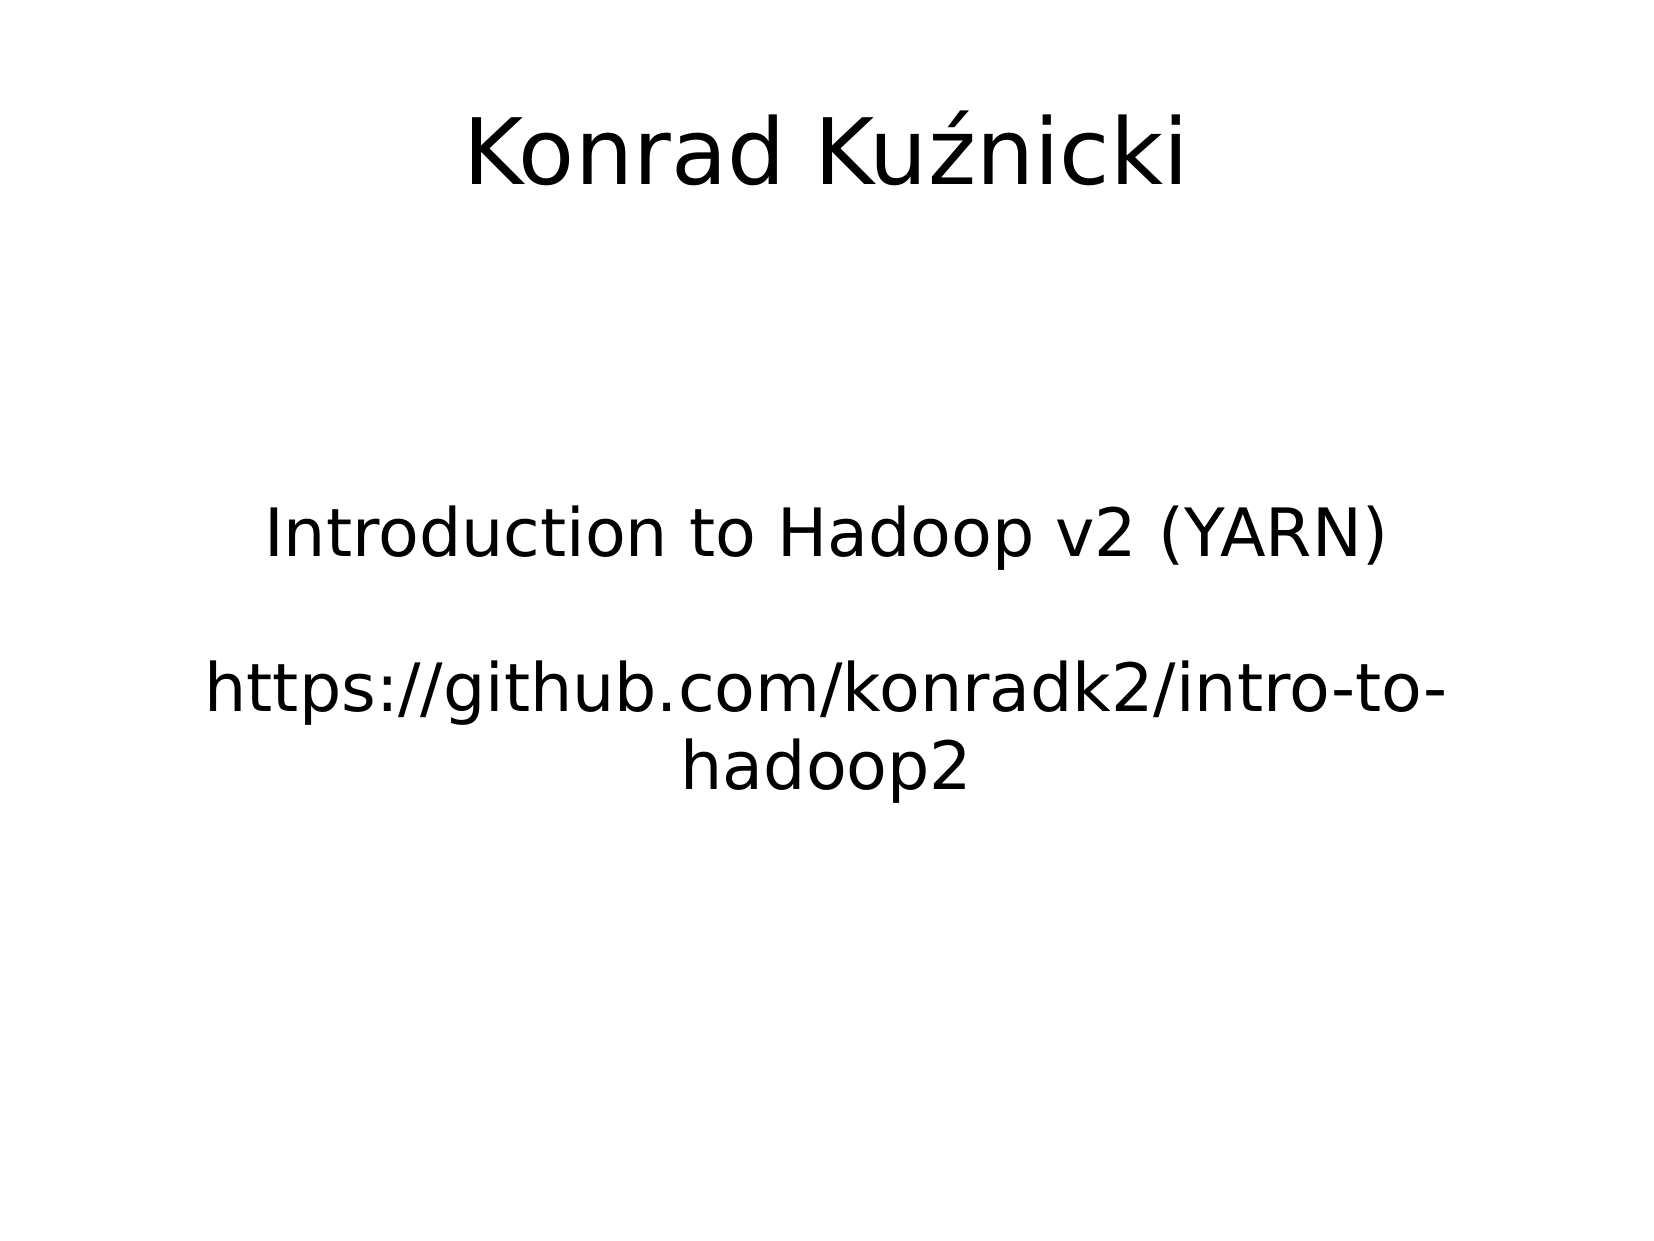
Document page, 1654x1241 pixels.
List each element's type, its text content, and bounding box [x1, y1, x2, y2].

title Konrad Kuźnicki [82, 49, 1571, 257]
subtitle Introduction to Hadoop v2 (YARN) https://github.com/konradk2/intro-to-hadoop2 [82, 290, 1571, 1010]
